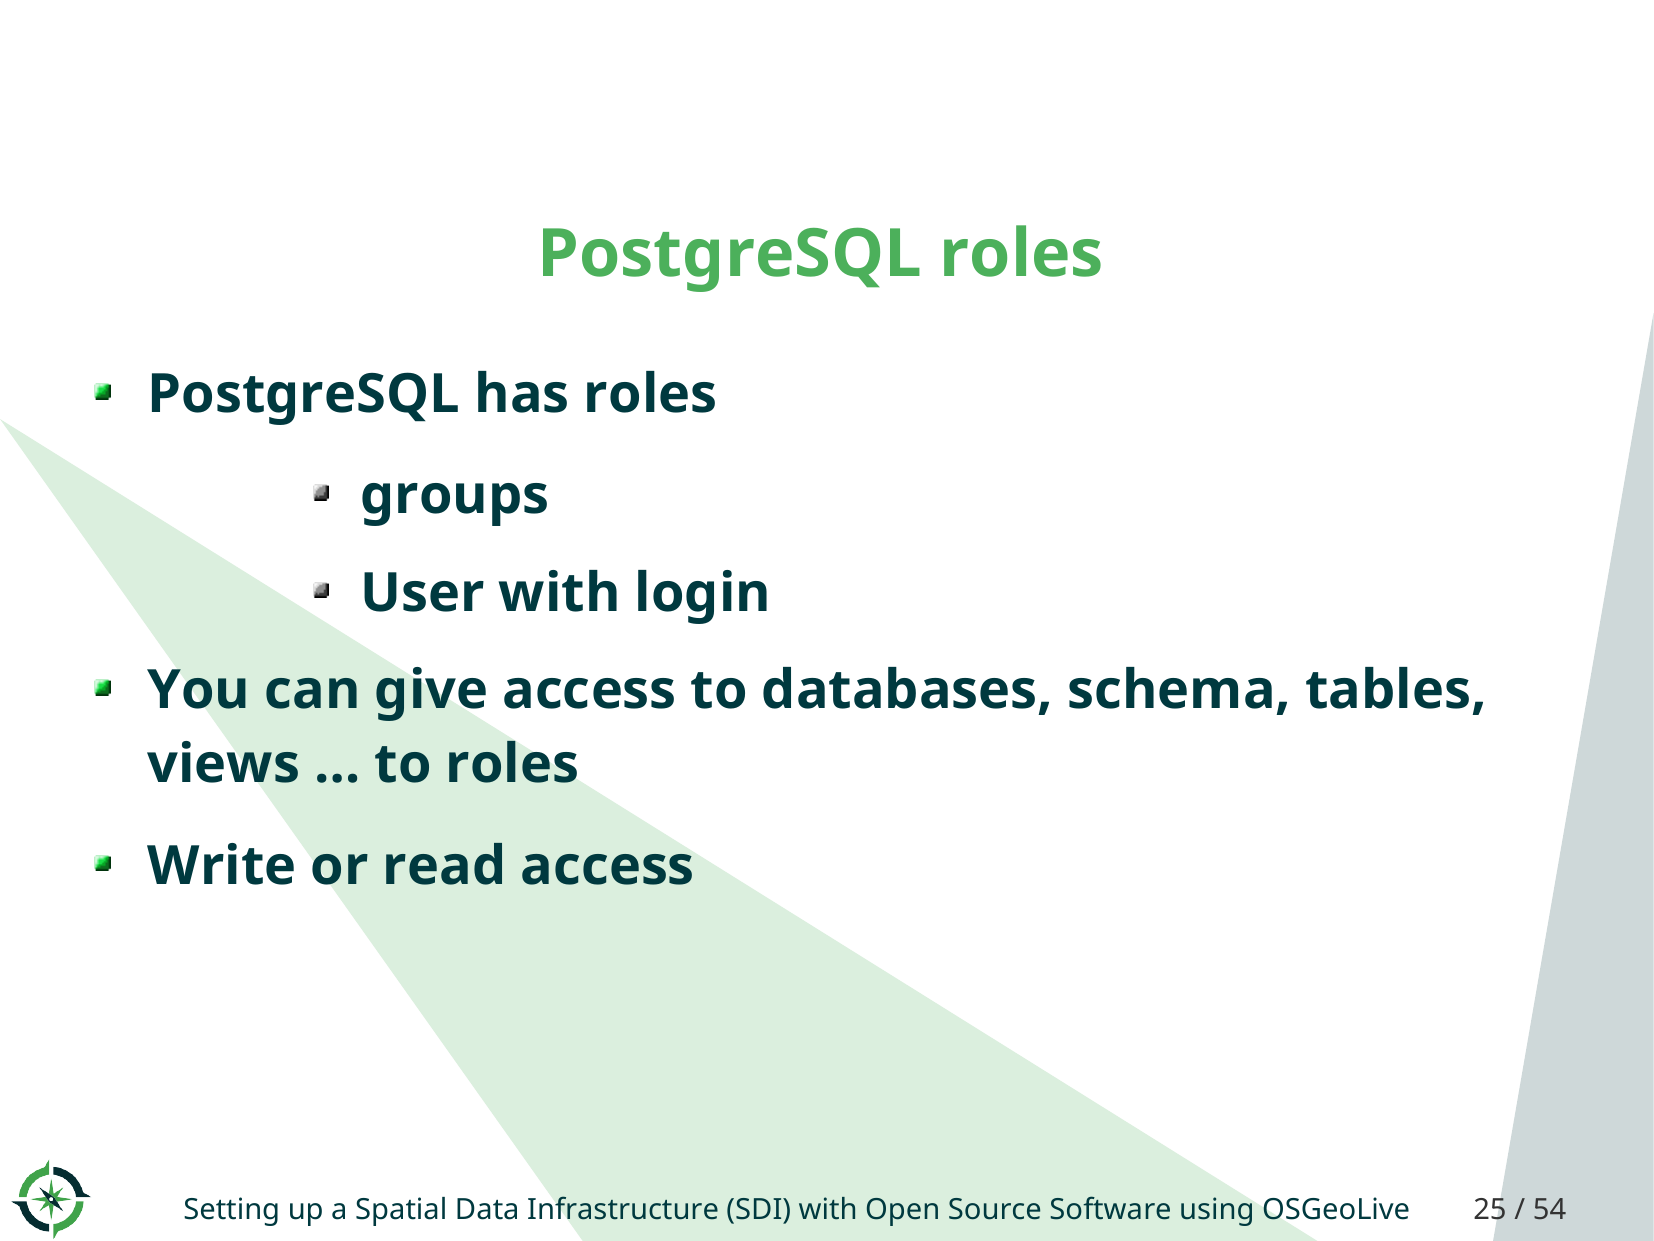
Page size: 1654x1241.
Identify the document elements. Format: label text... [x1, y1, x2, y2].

list PostgreSQL has roles groups User with login You can give access to databases, schema, tables, views … to roles Write or read access [76, 354, 1565, 1173]
title PostgreSQL roles [76, 177, 1565, 325]
picture [10, 1158, 92, 1240]
